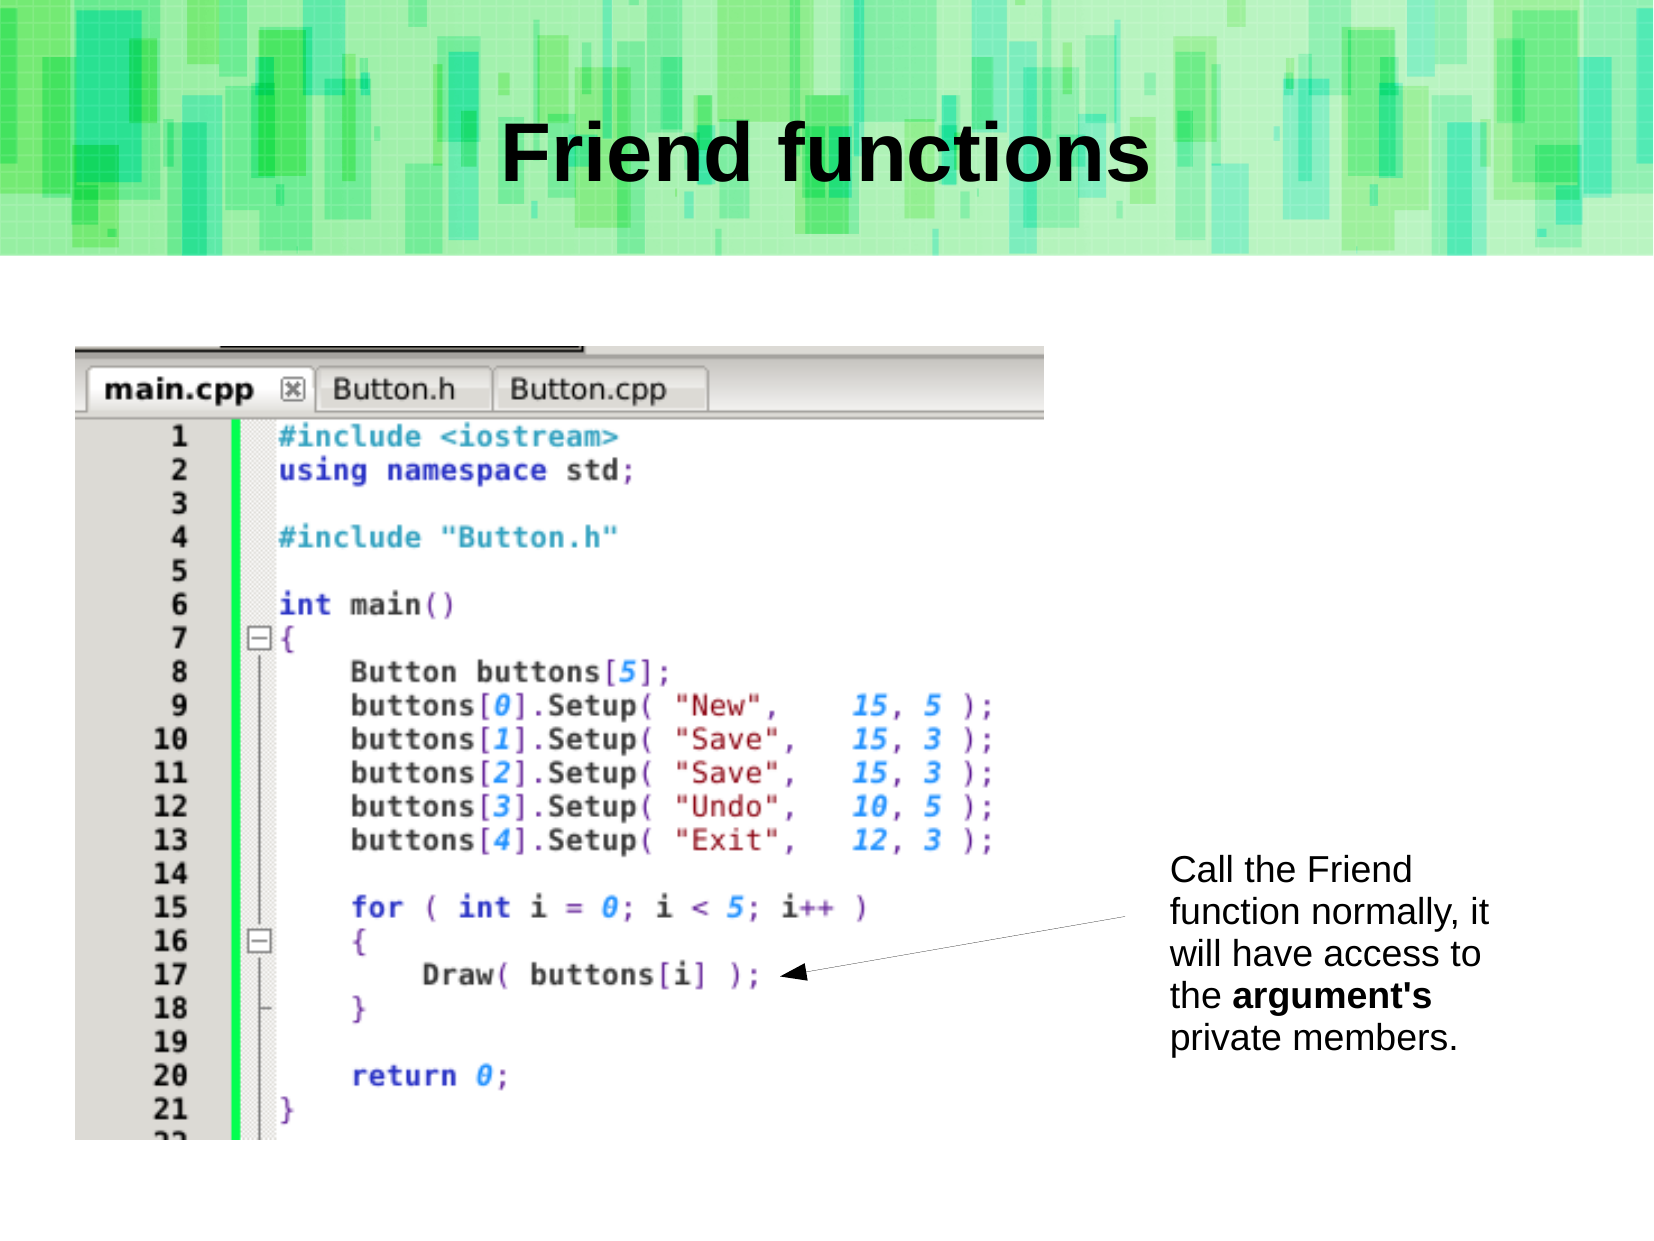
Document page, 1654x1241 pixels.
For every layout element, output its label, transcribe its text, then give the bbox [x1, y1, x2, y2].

title Friend functions [82, 49, 1571, 257]
text_box Call the Friend function normally, it will have access to the argument's private members. [1155, 841, 1546, 1067]
picture [0, 0, 1654, 1241]
